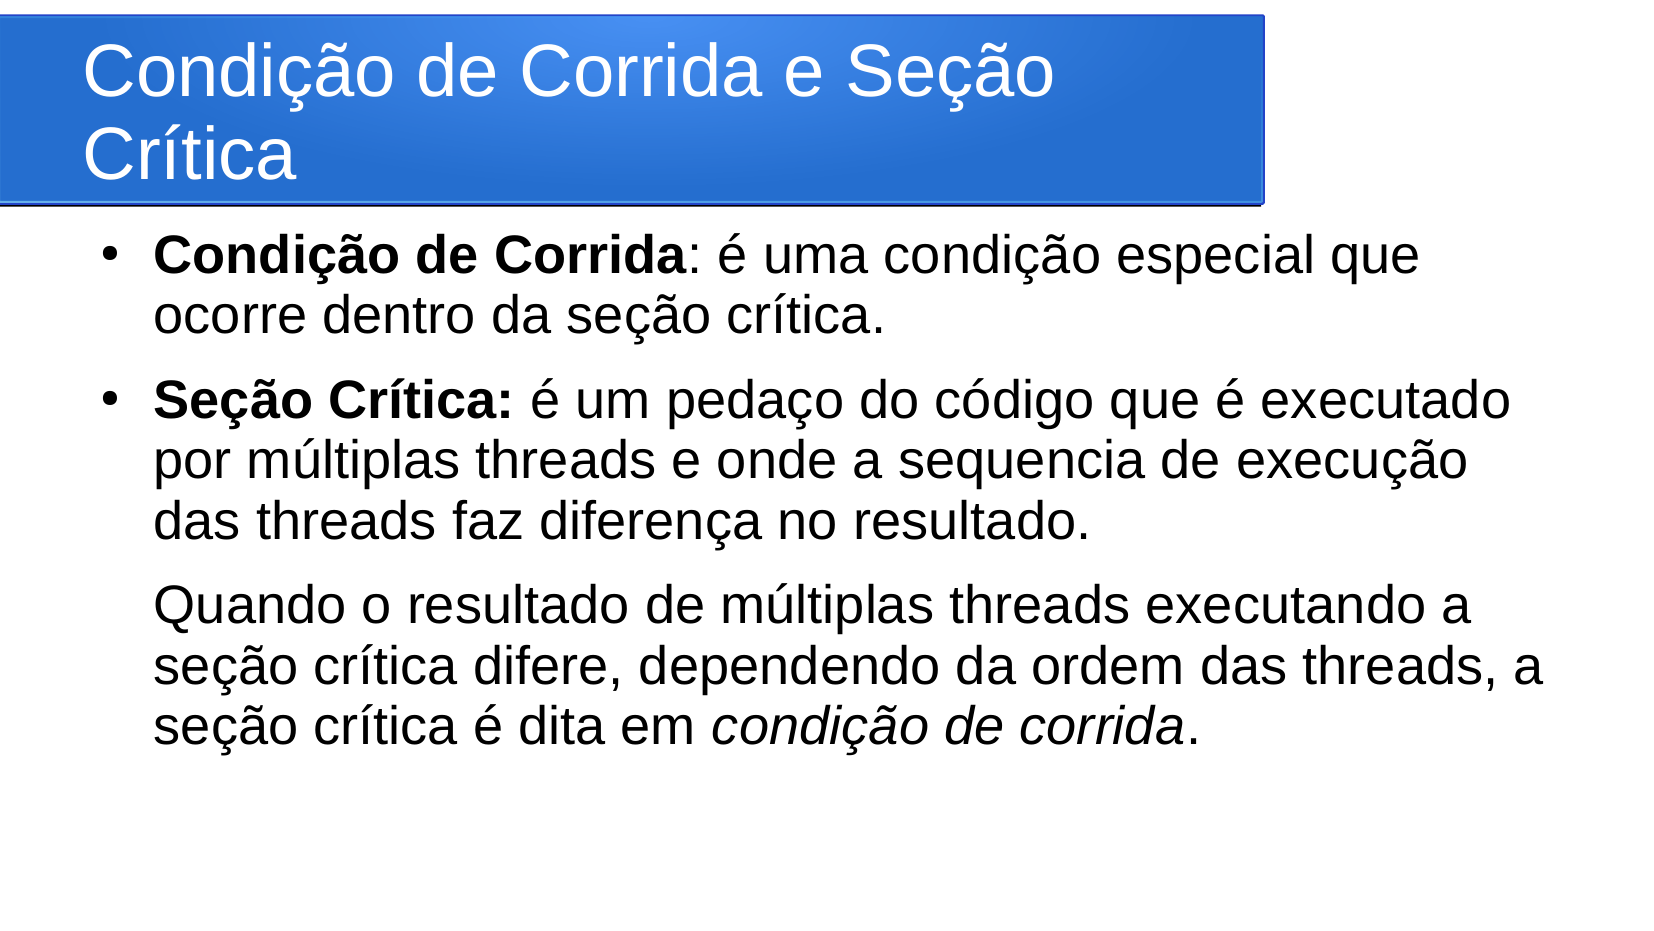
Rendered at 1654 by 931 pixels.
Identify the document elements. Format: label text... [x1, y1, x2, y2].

list Condição de Corrida: é uma condição especial que ocorre dentro da seção crítica. Seção Crítica: é um pedaço do código que é executado por múltiplas threads e onde a sequencia de execução das threads faz diferença no resultado. Quando o resultado de múltiplas threads executando a seção crítica difere, dependendo da ordem das threads, a seção crítica é dita em condição de corrida. [82, 224, 1571, 764]
title Condição de Corrida e Seção Crítica [82, 29, 1235, 196]
